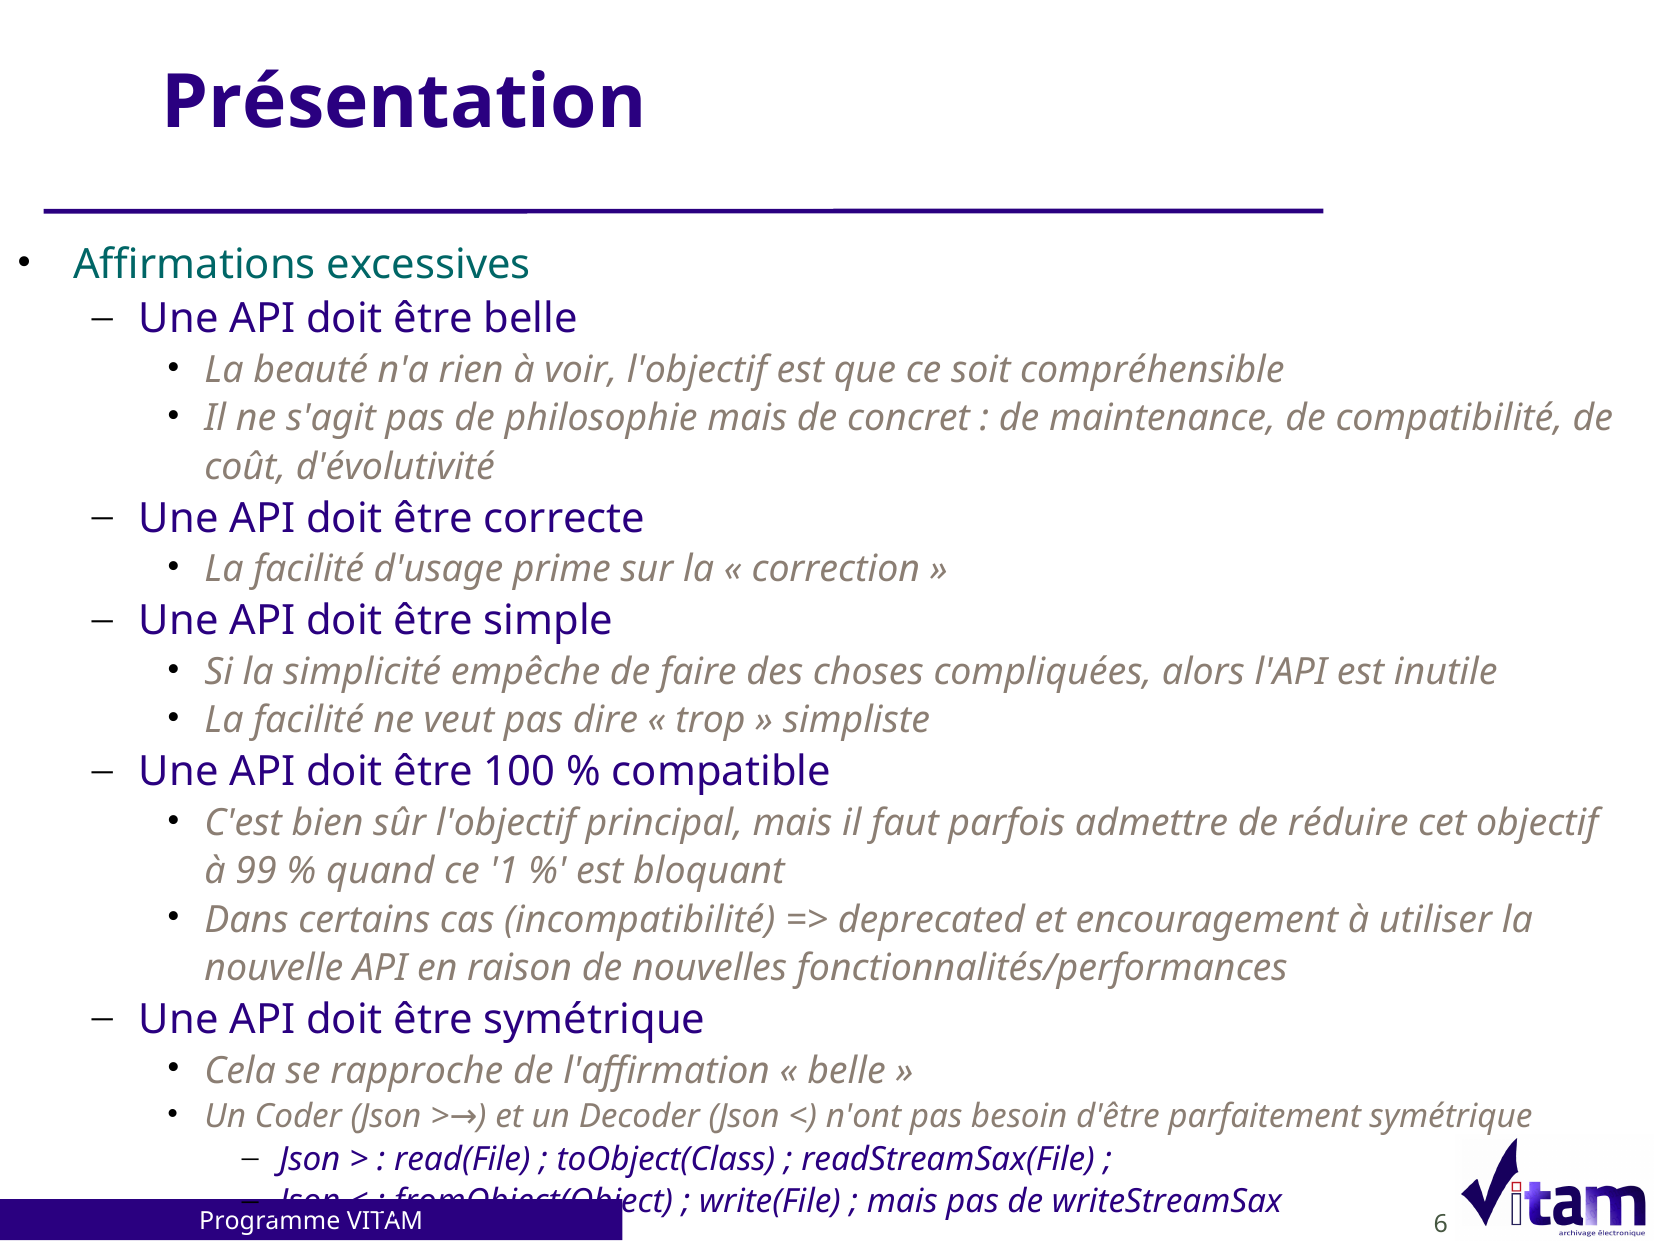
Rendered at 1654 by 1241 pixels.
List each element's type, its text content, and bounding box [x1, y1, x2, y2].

picture [1455, 1134, 1654, 1241]
title Présentation [147, 22, 1628, 179]
list Affirmations excessives Une API doit être belle La beauté n'a rien à voir, l'objectif est que ce soit compréhensible Il ne s'agit pas de philosophie mais de concret : de maintenance, de compatibilité, de coût, d'évolutivité Une API doit être correcte La facilité d'usage prime sur la « correction » Une API doit être simple Si la simplicité empêche de faire des choses compliquées, alors l'API est inutile La facilité ne veut pas dire « trop » simpliste Une API doit être 100 % compatible C'est bien sûr l'objectif principal, mais il faut parfois admettre de réduire cet objectif à 99 % quand ce '1 %' est bloquant Dans certains cas (incompatibilité) => deprecated et encouragement à utiliser la nouvelle API en raison de nouvelles fonctionnalités/performances Une API doit être symétrique Cela se rapproche de l'affirmation « belle » Un Coder (Json >→) et un Decoder (Json <) n'ont pas besoin d'être parfaitement symétrique Json > : read(File) ; toObject(Class) ; readStreamSax(File) ; Json < : fromObject(Object) ; write(File) ; mais pas de writeStreamSax [2, 227, 1642, 1185]
